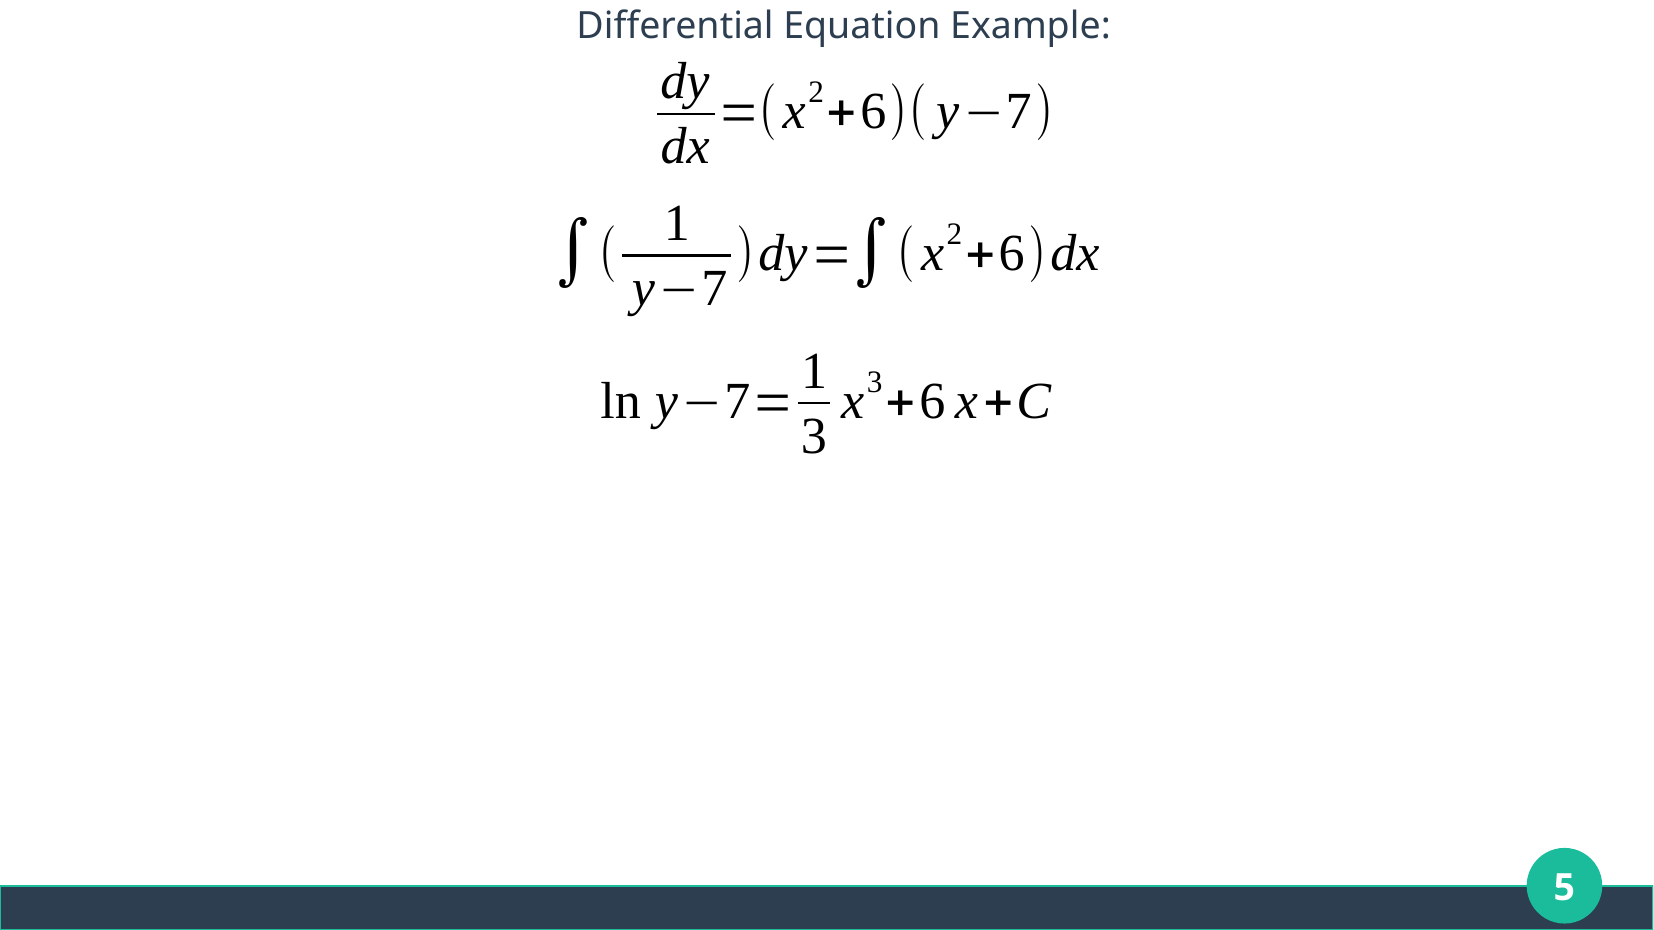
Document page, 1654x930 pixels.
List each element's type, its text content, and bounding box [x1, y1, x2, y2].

chart [654, 62, 1053, 176]
chart [551, 194, 1102, 317]
text_box Differential Equation Example: [412, 0, 1276, 62]
chart [598, 341, 1055, 465]
